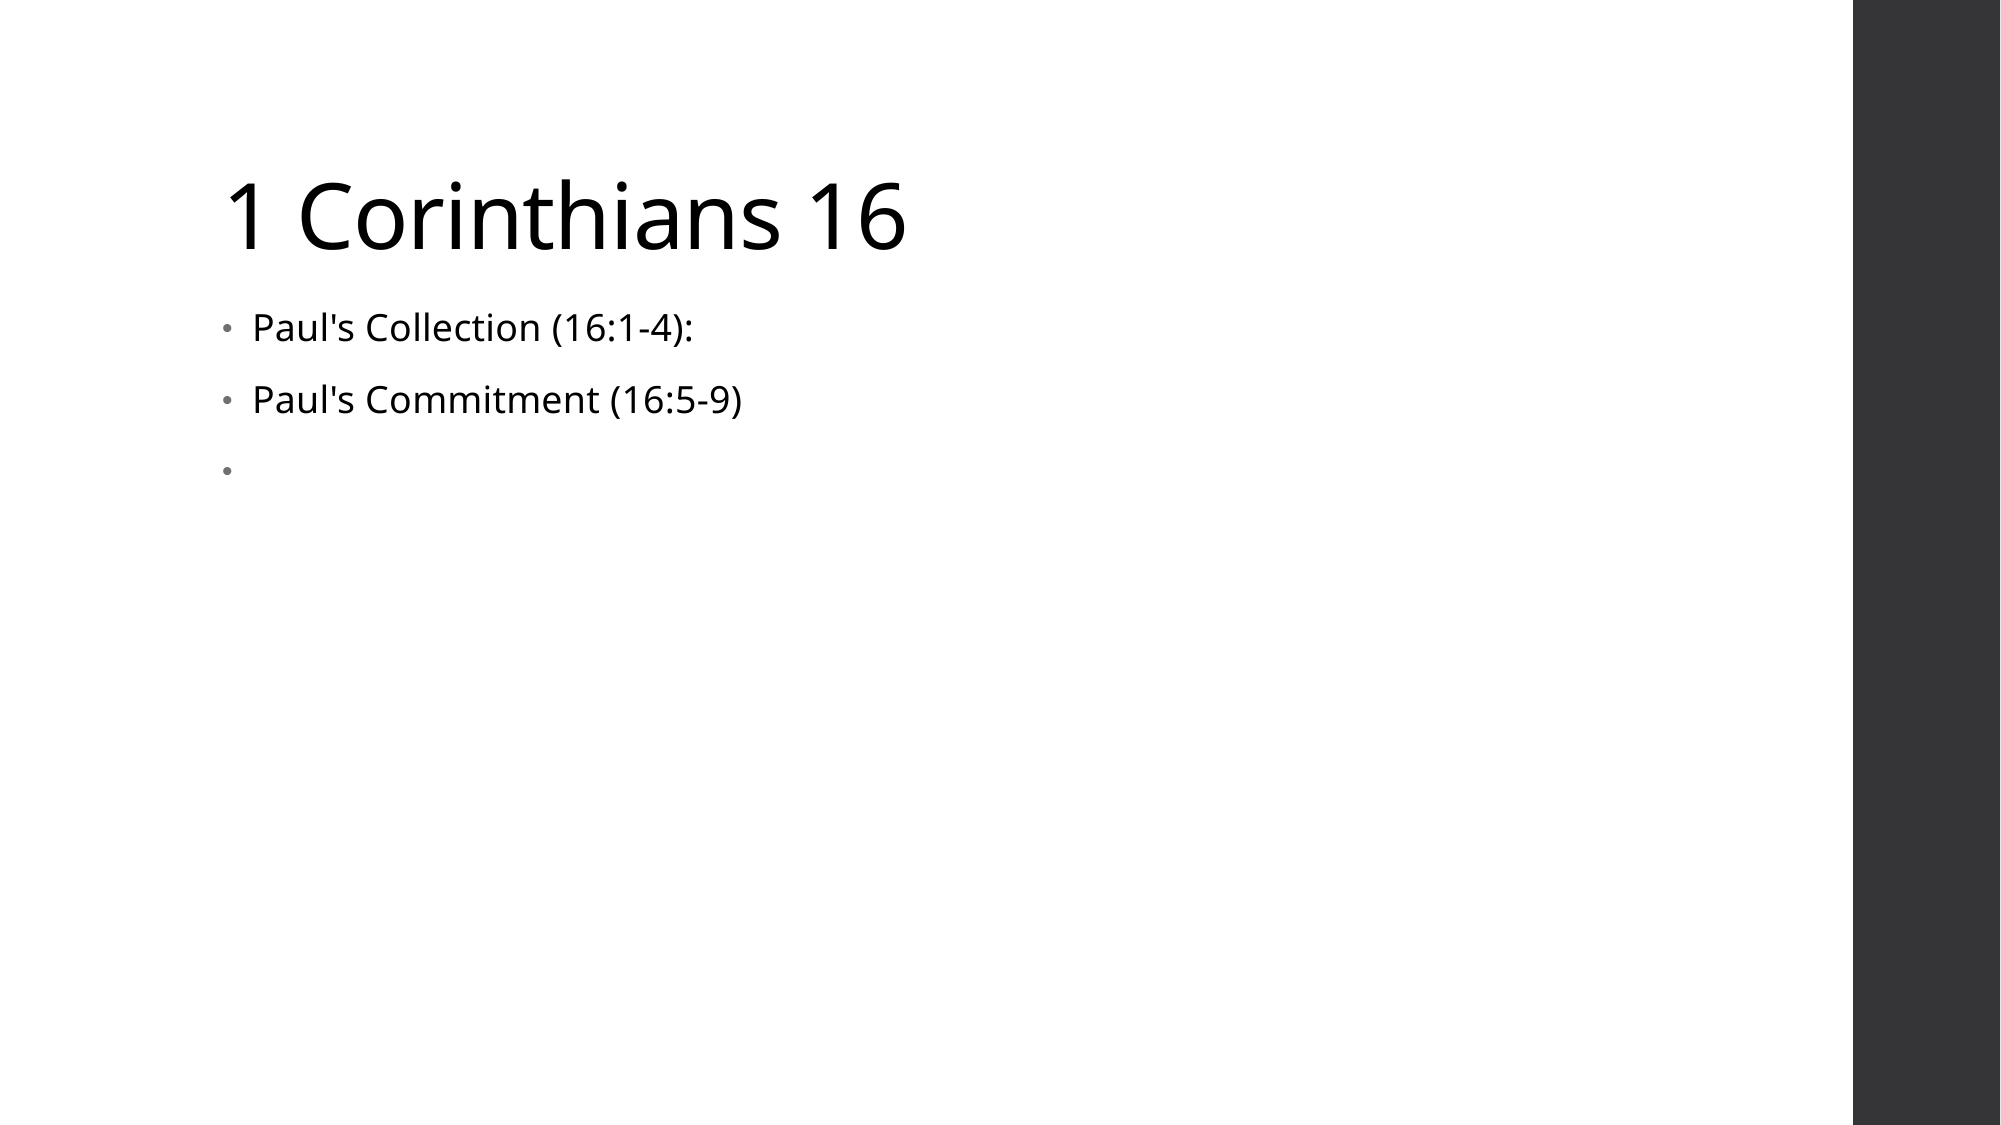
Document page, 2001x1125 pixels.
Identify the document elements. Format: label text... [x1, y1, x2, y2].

title 1 Corinthians 16 [206, 60, 1797, 278]
list Paul's Collection (16:1-4): Paul's Commitment (16:5-9) [206, 299, 1617, 1014]
